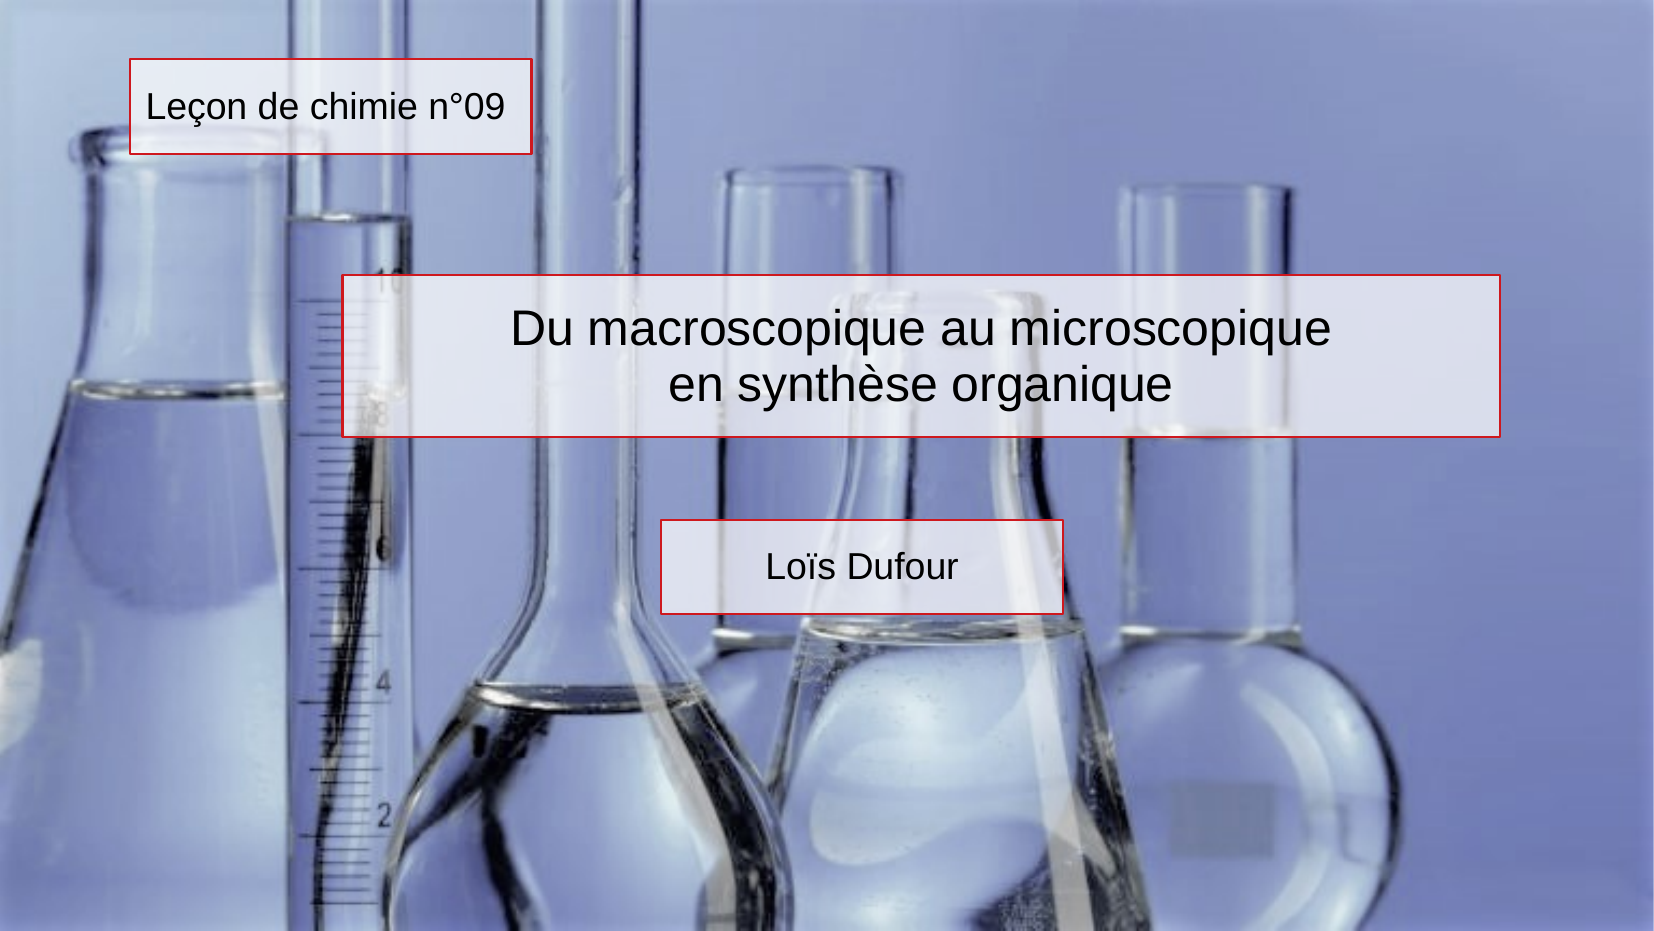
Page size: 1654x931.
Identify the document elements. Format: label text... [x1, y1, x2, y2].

picture [0, 0, 1654, 931]
text_box Loïs Dufour [661, 519, 1063, 615]
text_box Du macroscopique au microscopique en synthèse organique [342, 275, 1501, 438]
text_box Leçon de chimie n°09 [129, 59, 532, 154]
